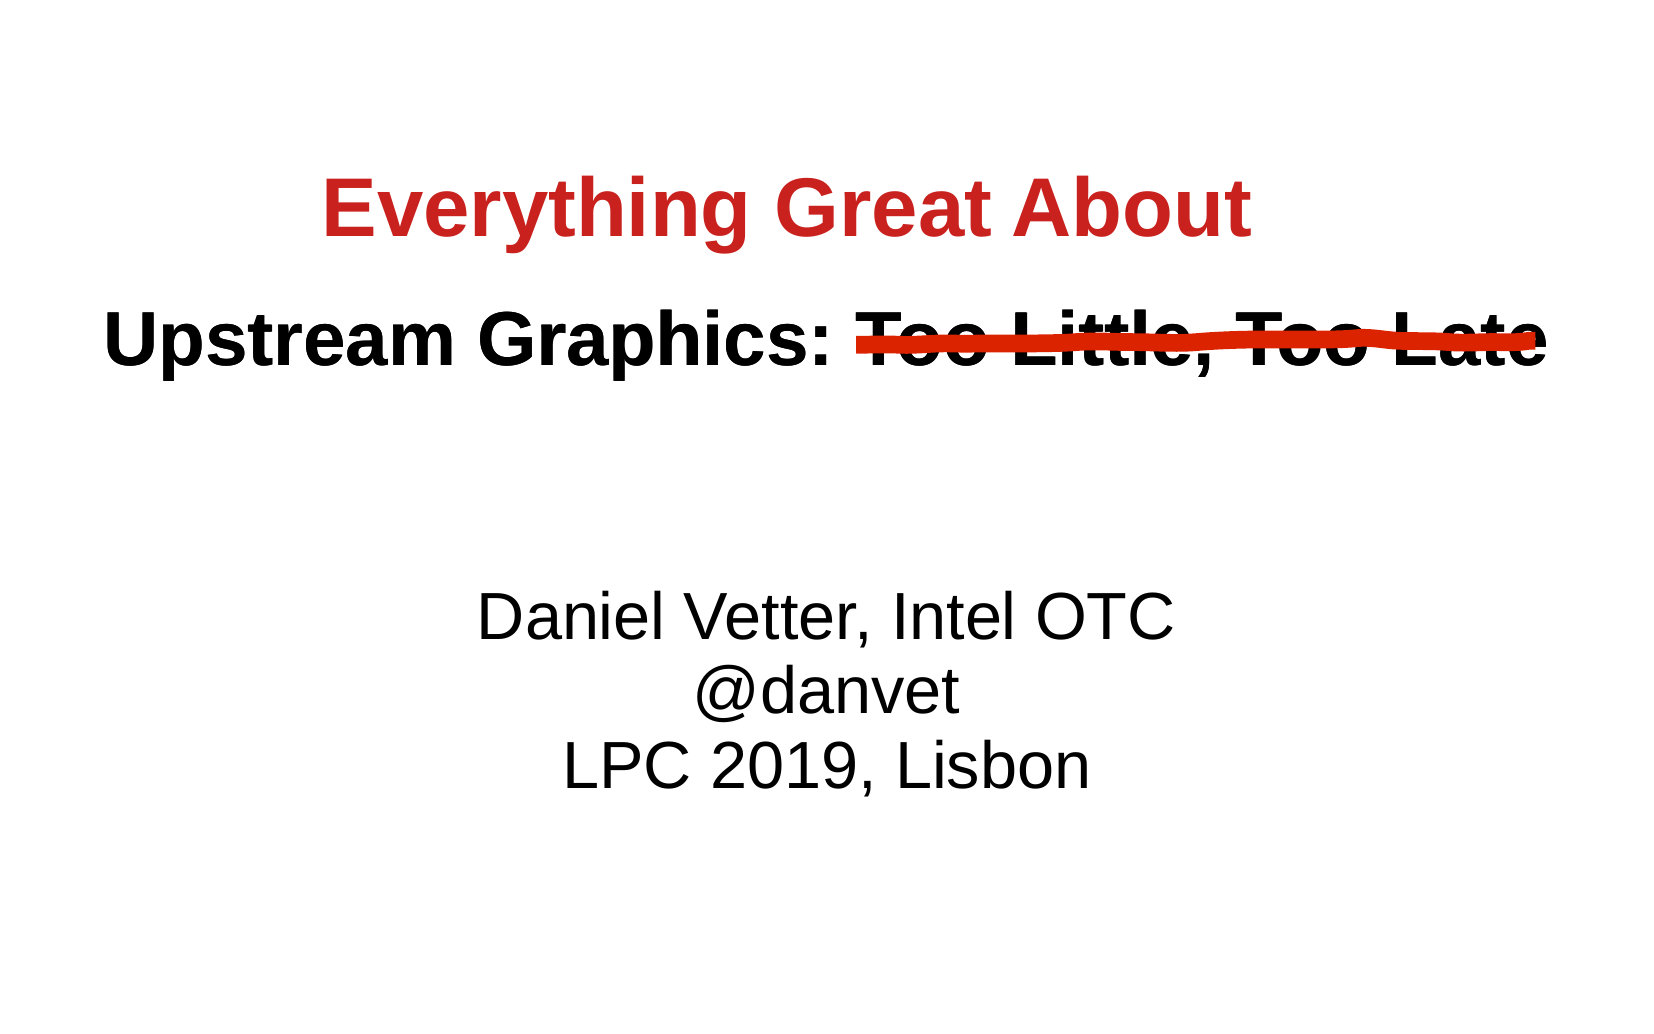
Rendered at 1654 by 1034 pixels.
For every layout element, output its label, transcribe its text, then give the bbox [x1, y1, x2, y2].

subtitle Daniel Vetter, Intel OTC @danvet LPC 2019, Lisbon [82, 578, 1571, 804]
text_box Everything Great About [307, 153, 1371, 355]
title Upstream Graphics: Too Little, Too Late [82, 252, 1571, 426]
